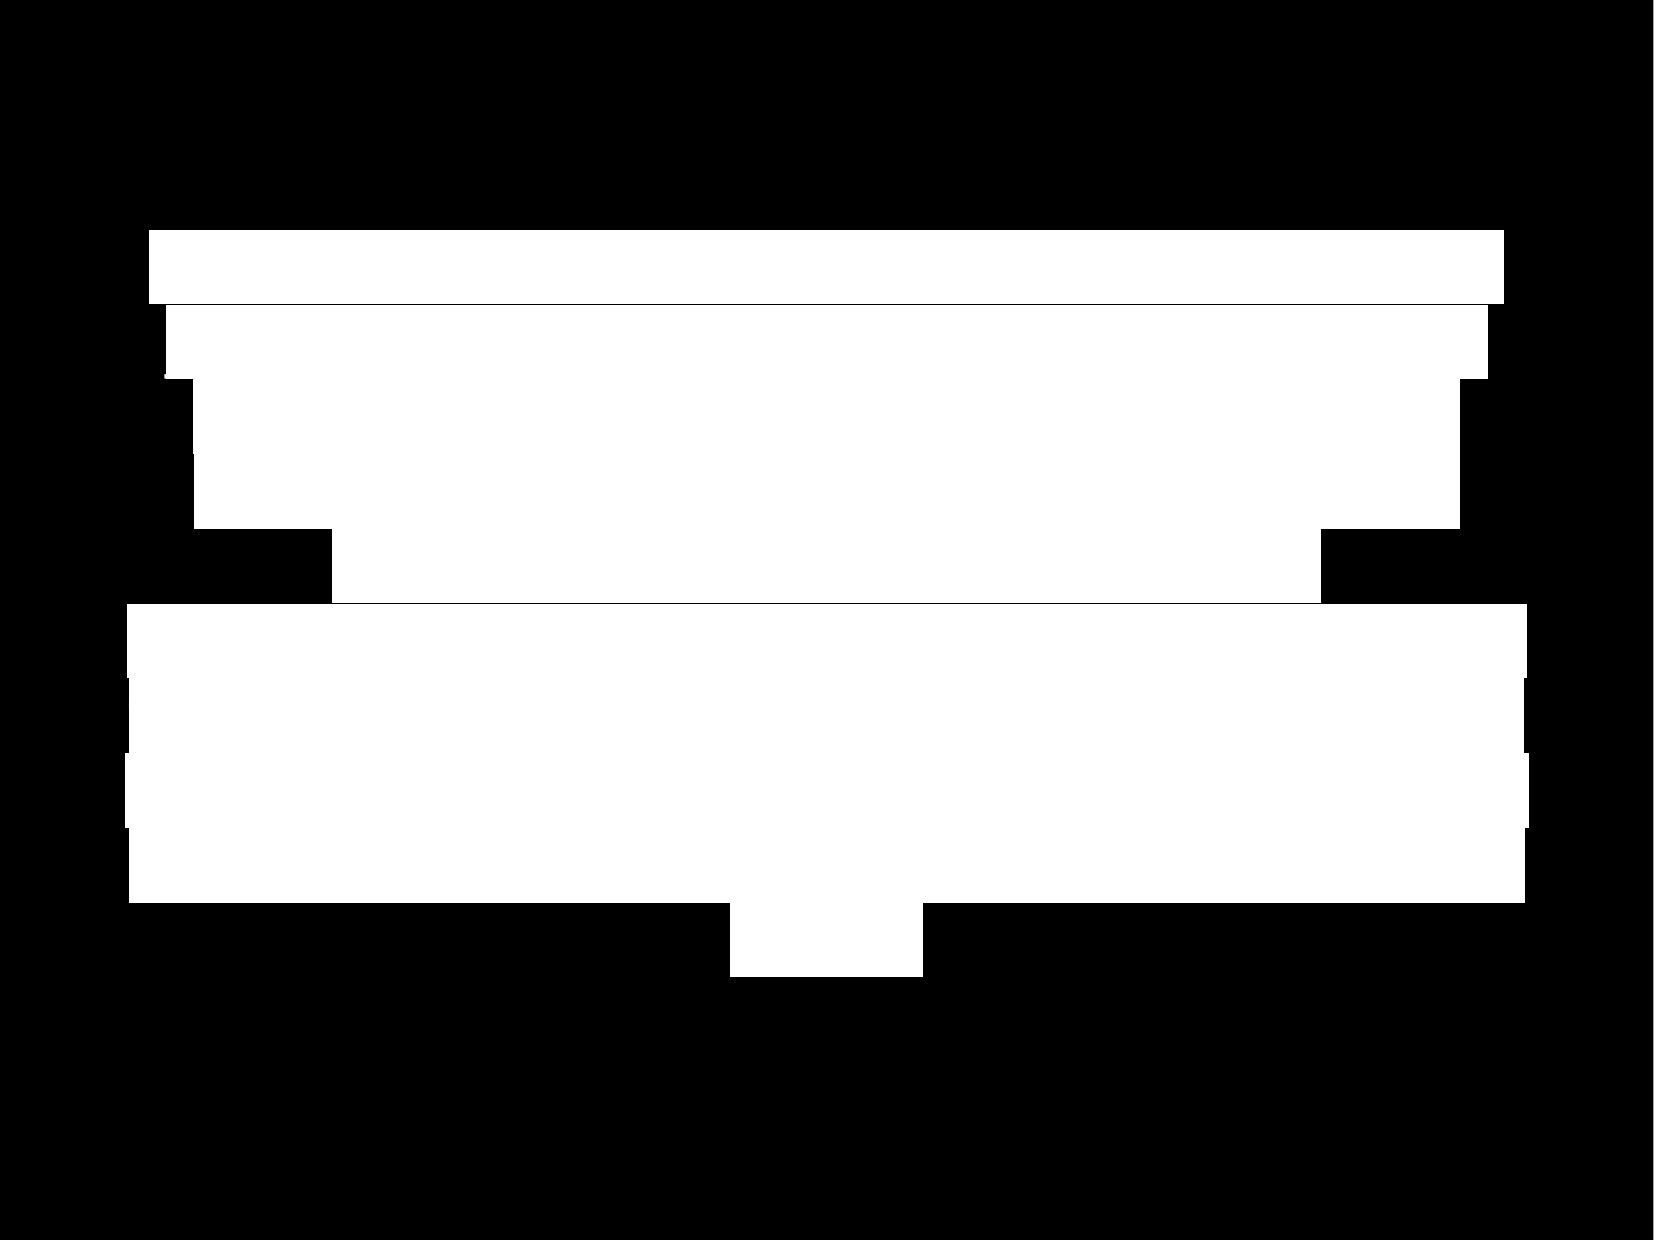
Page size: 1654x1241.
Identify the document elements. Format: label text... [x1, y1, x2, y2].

subtitle Filho meu, não temas não fiques assim desse jeito, o seu clamor chegou a mim estou aqui. Eu sei que o mal só vive cercando você na estrada tentando roubar sua fé até desistir. Pode ser grande o seu problema. Mas eu sou maior que tudo, acalmo esse vento forte, e lhe ajudo a prosseguir. Como ajudei os meus servos de outrora, não abandono a quem me clama e chora Eu sou teu Deus, Eu sou teu Deus. [82, 49, 1571, 1158]
